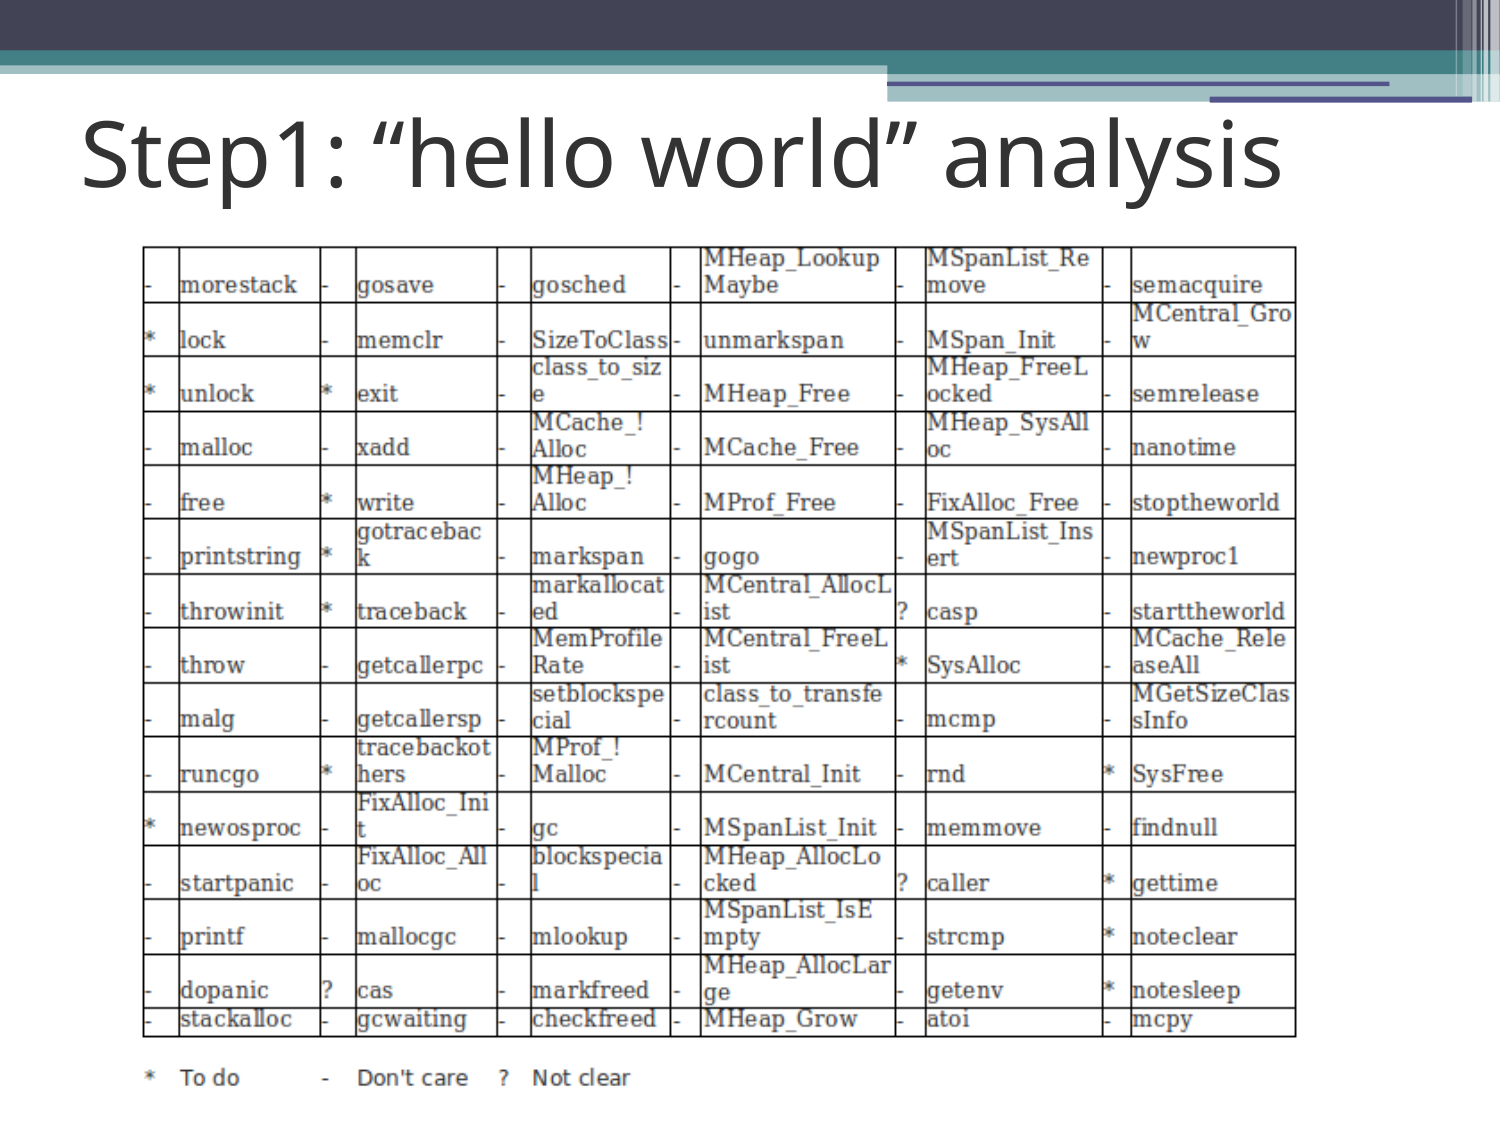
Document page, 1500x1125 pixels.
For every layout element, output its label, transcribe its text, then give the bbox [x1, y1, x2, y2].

text_box Step1: “hello world” analysis [65, 88, 1447, 214]
picture [118, 236, 1329, 1096]
